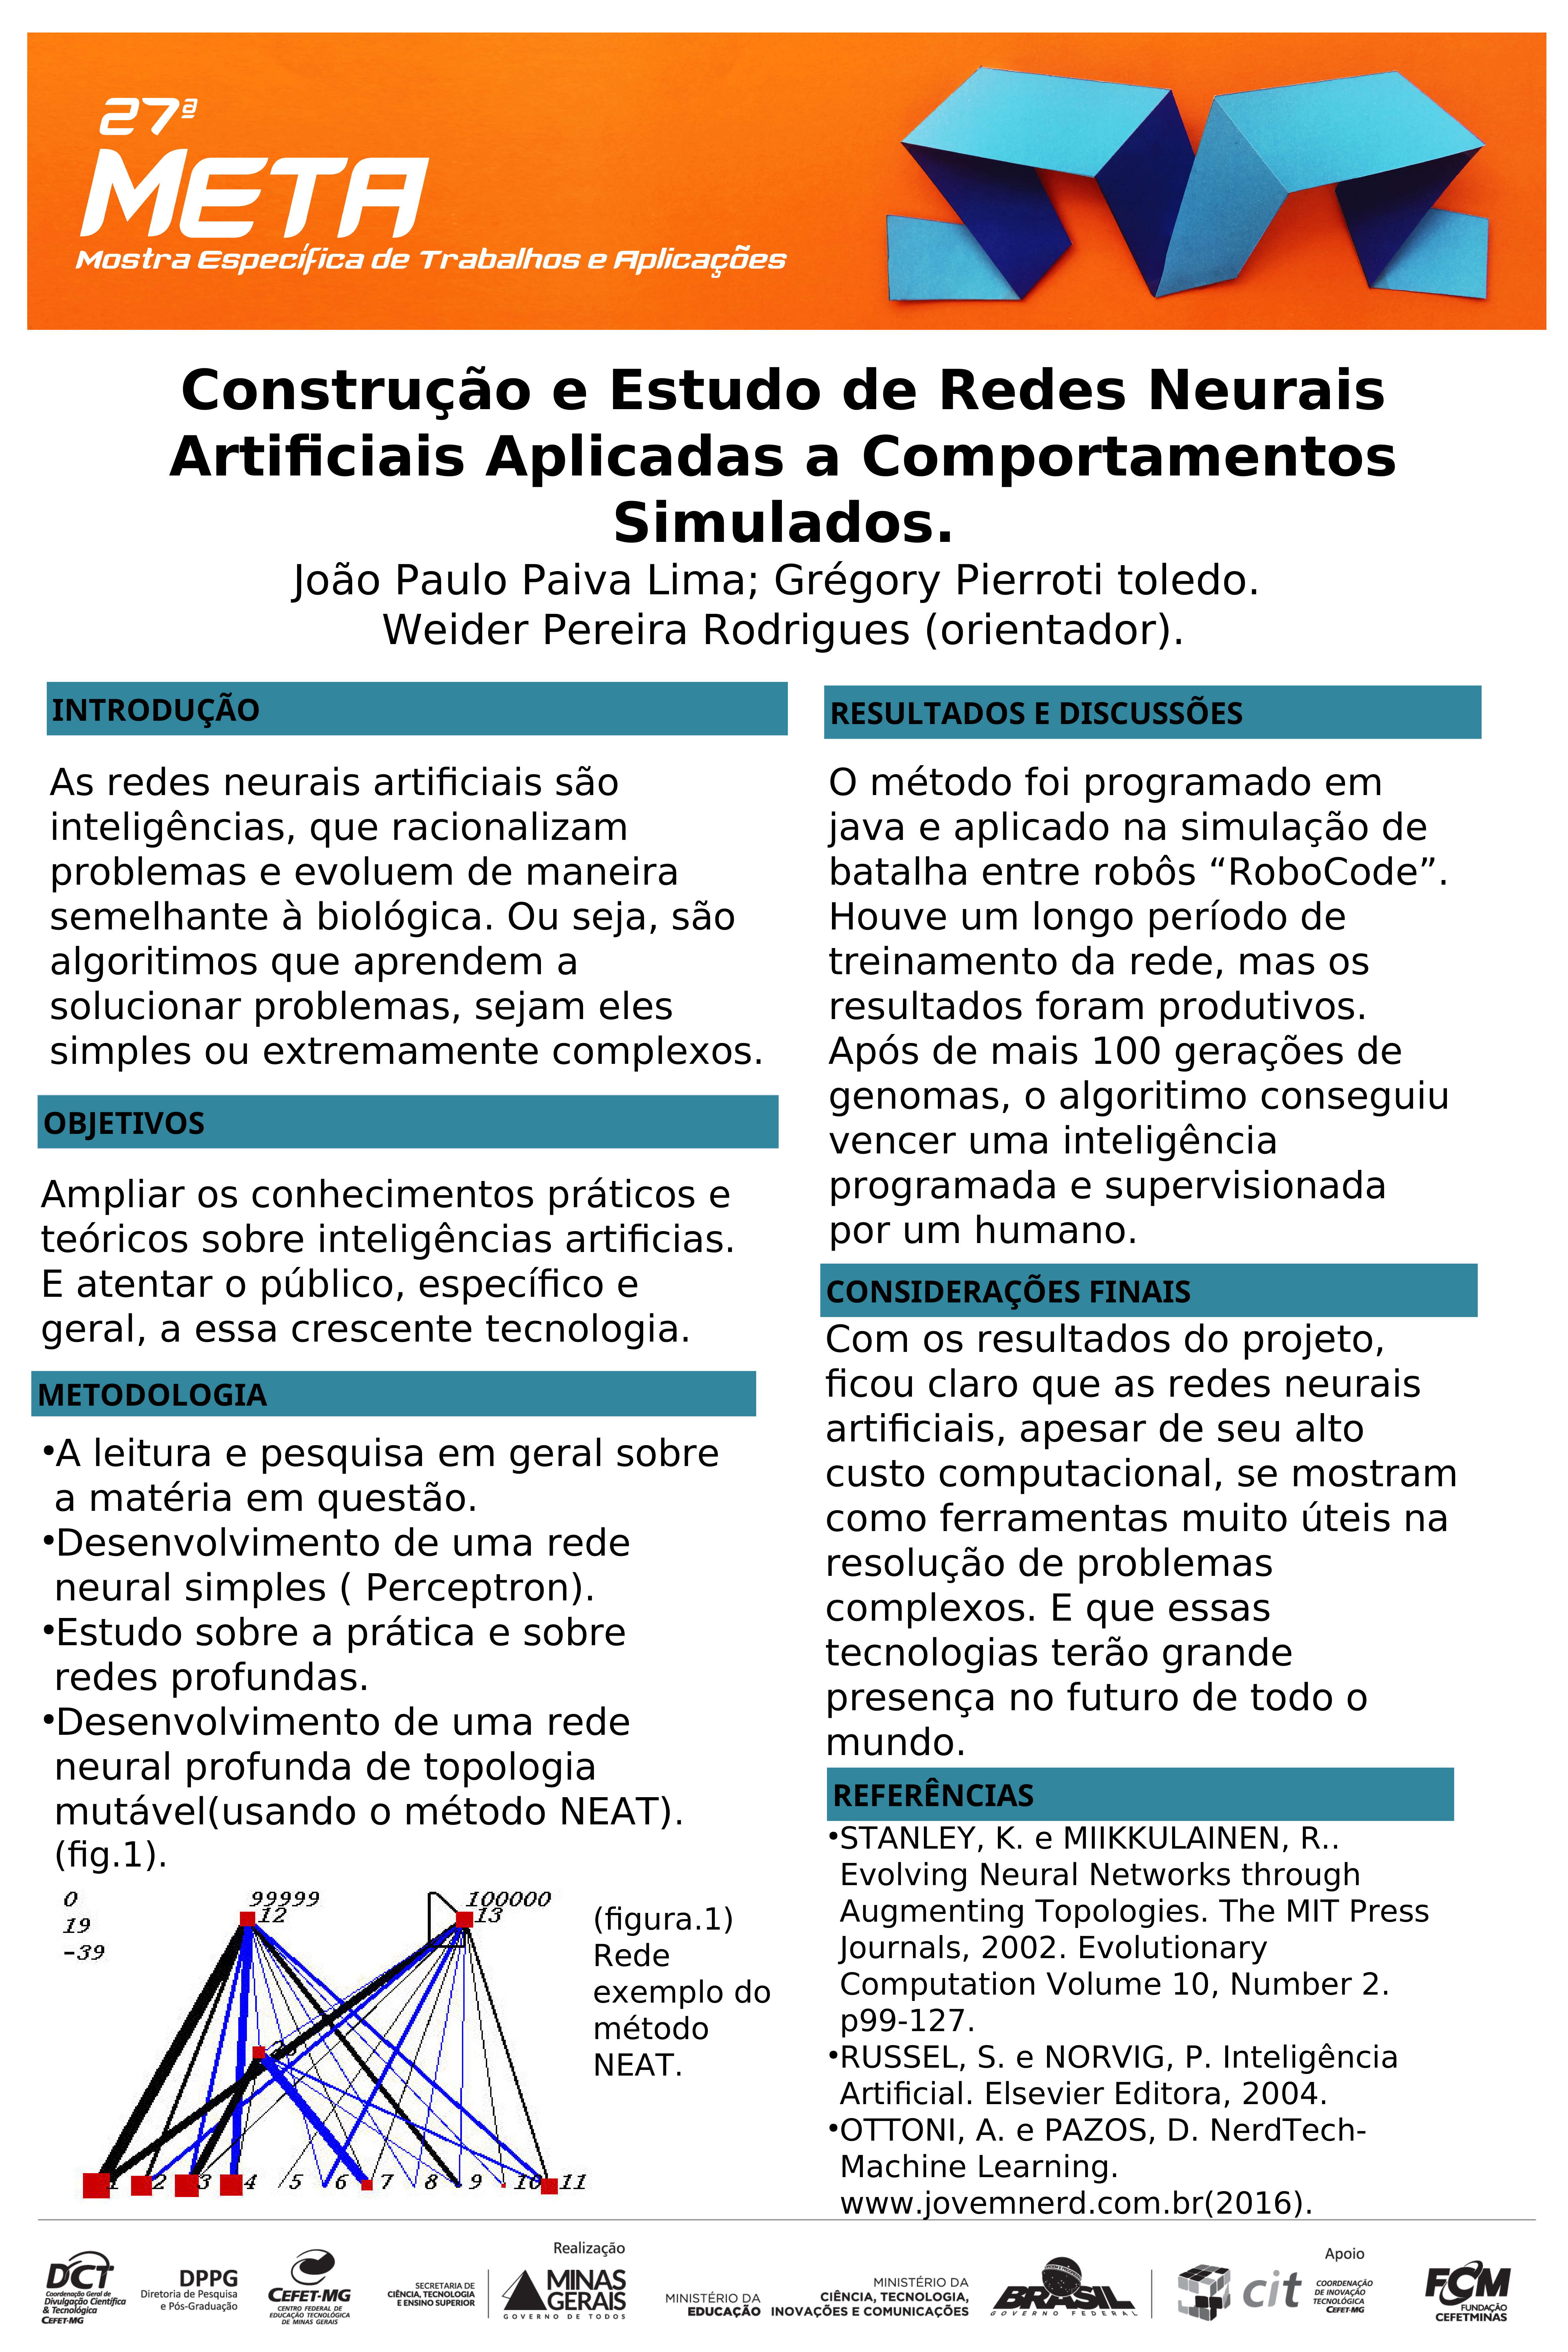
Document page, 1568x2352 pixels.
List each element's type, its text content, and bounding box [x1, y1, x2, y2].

text_box A leitura e pesquisa em geral sobre a matéria em questão. Desenvolvimento de uma rede neural simples ( Perceptron). Estudo sobre a prática e sobre redes profundas. Desenvolvimento de uma rede neural profunda de topologia mutável(usando o método NEAT). (fig.1). [37, 1426, 741, 1889]
text_box (figura.1) Rede exemplo do método NEAT. [588, 1897, 784, 2085]
text_box REFERÊNCIAS [827, 1779, 1454, 1821]
text_box RESULTADOS E DISCUSSÕES [824, 685, 1482, 739]
text_box METODOLOGIA [31, 1371, 756, 1417]
picture [0, 1889, 1568, 2352]
text_box As redes neurais artificiais são inteligências, que racionalizam problemas e evoluem de maneira semelhante à biológica. Ou seja, são algoritimos que aprendem a solucionar problemas, sejam eles simples ou extremamente complexos. [45, 755, 771, 1074]
text_box STANLEY, K. e MIIKKULAINEN, R.. Evolving Neural Networks through Augmenting Topologies. The MIT Press Journals, 2002. Evolutionary Computation Volume 10, Number 2. p99-127. RUSSEL, S. e NORVIG, P. Inteligência Artificial. Elsevier Editora, 2004. OTTONI, A. e PAZOS, D. NerdTech-Machine Learning. www.jovemnerd.com.br(2016). [823, 1816, 1451, 2222]
text_box INTRODUÇÃO [47, 682, 788, 736]
text_box O método foi programado em java e aplicado na simulação de batalha entre robôs “RoboCode”. Houve um longo período de treinamento da rede, mas os resultados foram produtivos. Após de mais 100 gerações de genomas, o algoritimo conseguiu vencer uma inteligência programada e supervisionada por um humano. [823, 755, 1464, 1253]
text_box Ampliar os conhecimentos práticos e teóricos sobre inteligências artificias. E atentar o público, específico e geral, a essa crescente tecnologia. [36, 1167, 756, 1371]
text_box CONSIDERAÇÕES FINAIS [820, 1264, 1478, 1317]
picture [27, 33, 1546, 330]
text_box Construção e Estudo de Redes Neurais Artificiais Aplicadas a Comportamentos Simulados. João Paulo Paiva Lima; Grégory Pierroti toledo. Weider Pereira Rodrigues (orientador). [33, 351, 1535, 655]
text_box OBJETIVOS [37, 1095, 779, 1148]
text_box Com os resultados do projeto, ficou claro que as redes neurais artificiais, apesar de seu alto custo computacional, se mostram como ferramentas muito úteis na resolução de problemas complexos. E que essas tecnologias terão grande presença no futuro de todo o mundo. [820, 1312, 1475, 1779]
